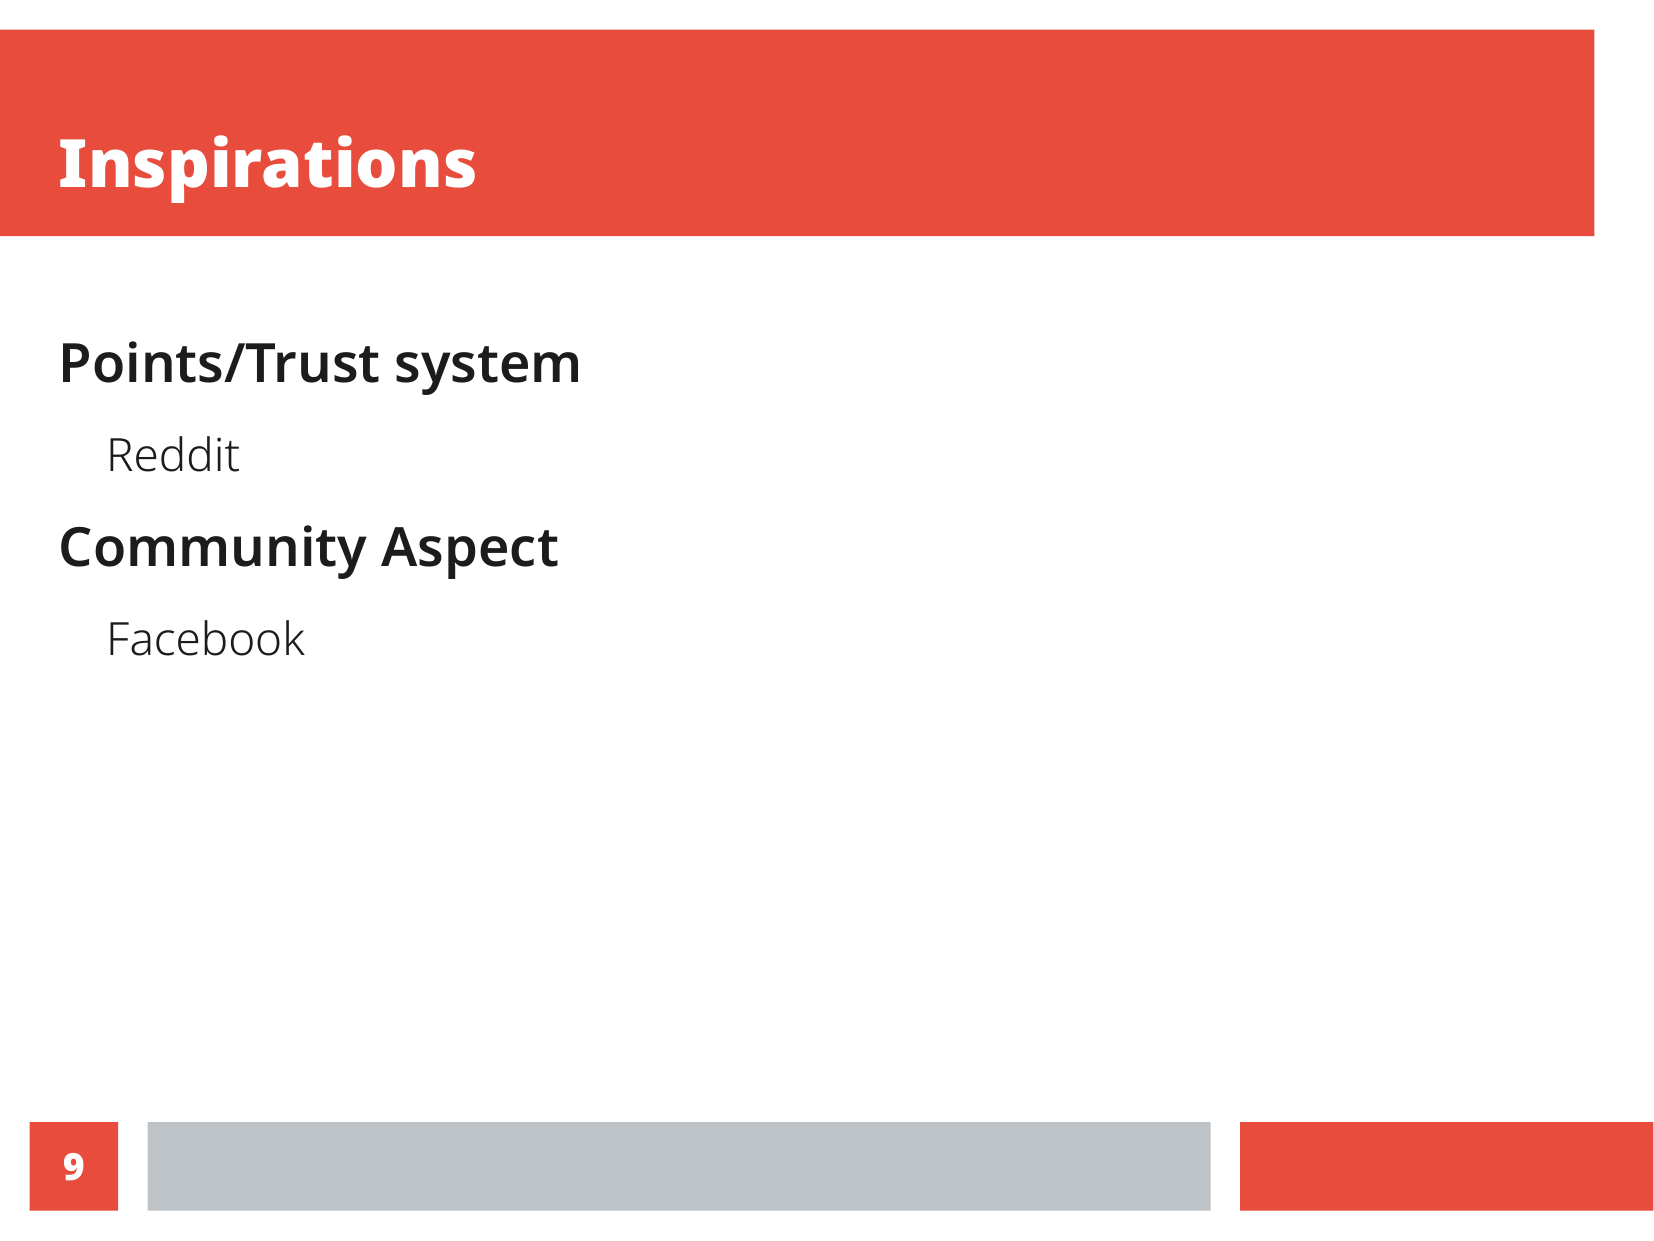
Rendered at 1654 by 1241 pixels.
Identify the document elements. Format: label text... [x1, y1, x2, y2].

title Inspirations [59, 59, 1595, 207]
list Points/Trust system Reddit Community Aspect Facebook [59, 324, 1565, 1093]
